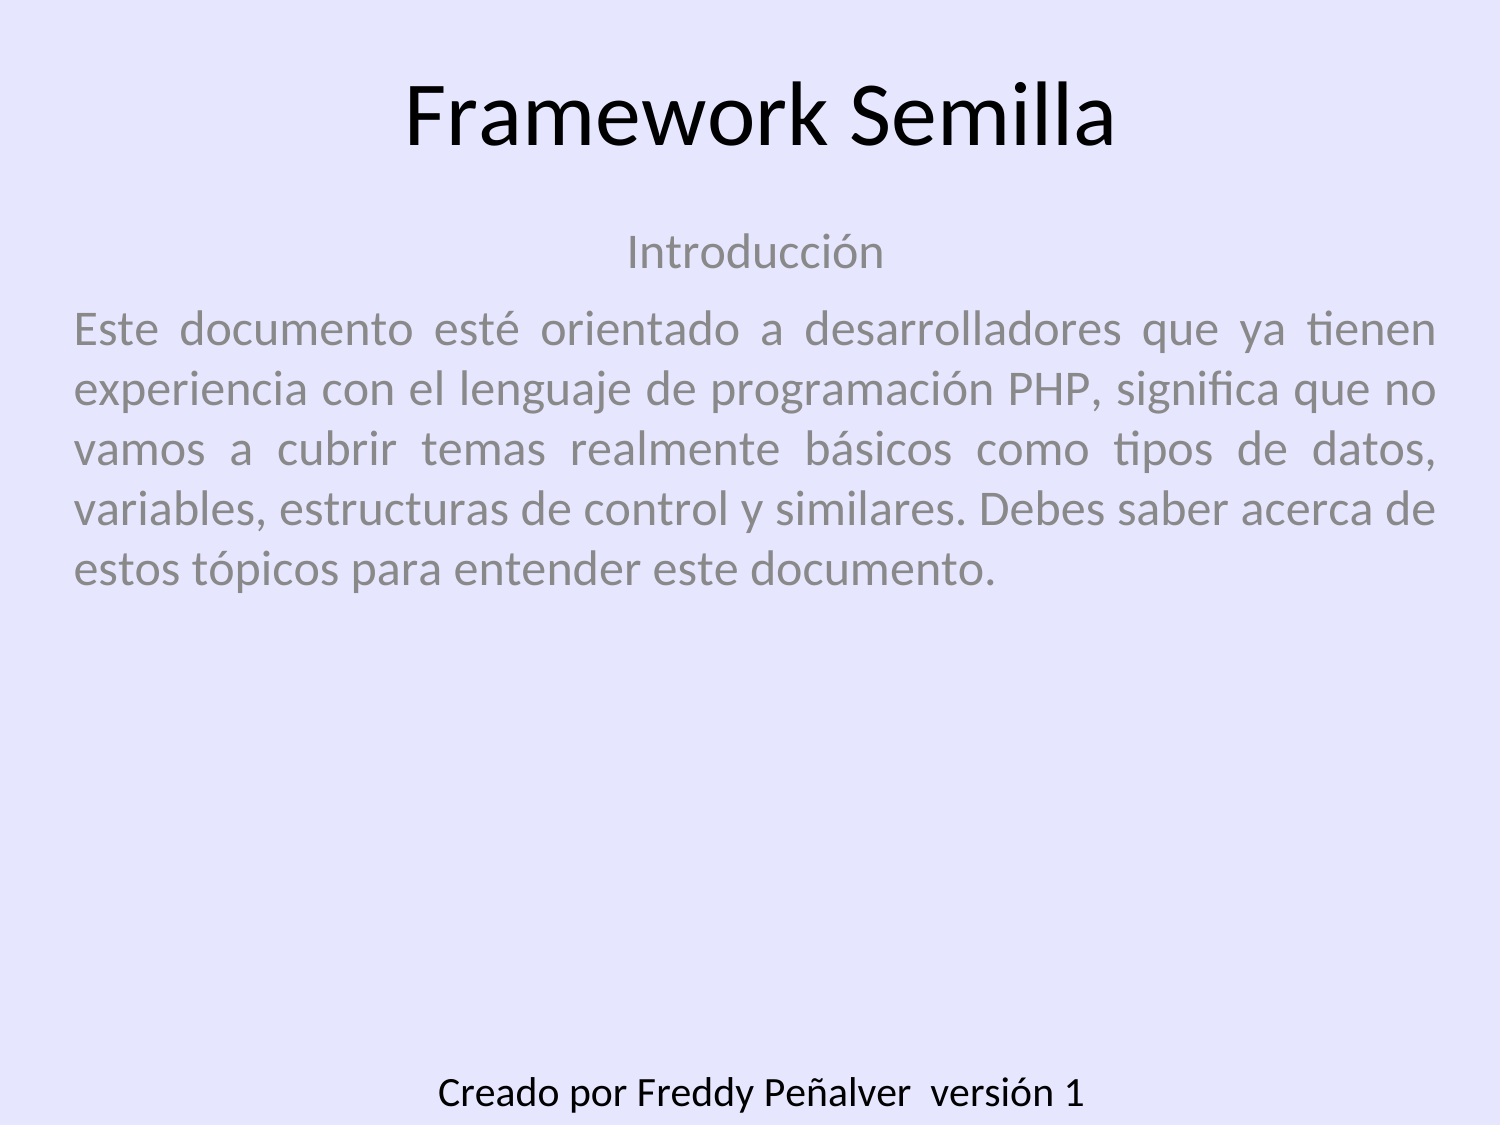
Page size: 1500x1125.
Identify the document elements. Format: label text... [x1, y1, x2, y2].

text_box Introducción Este documento esté orientado a desarrolladores que ya tienen experiencia con el lenguaje de programación PHP, significa que no vamos a cubrir temas realmente básicos como tipos de datos, variables, estructuras de control y similares. Debes saber acerca de estos tópicos para entender este documento. [58, 210, 1454, 1043]
text_box Framework Semilla [58, 35, 1465, 183]
text_box Creado por Freddy Peñalver versión 1 [58, 1054, 1465, 1125]
